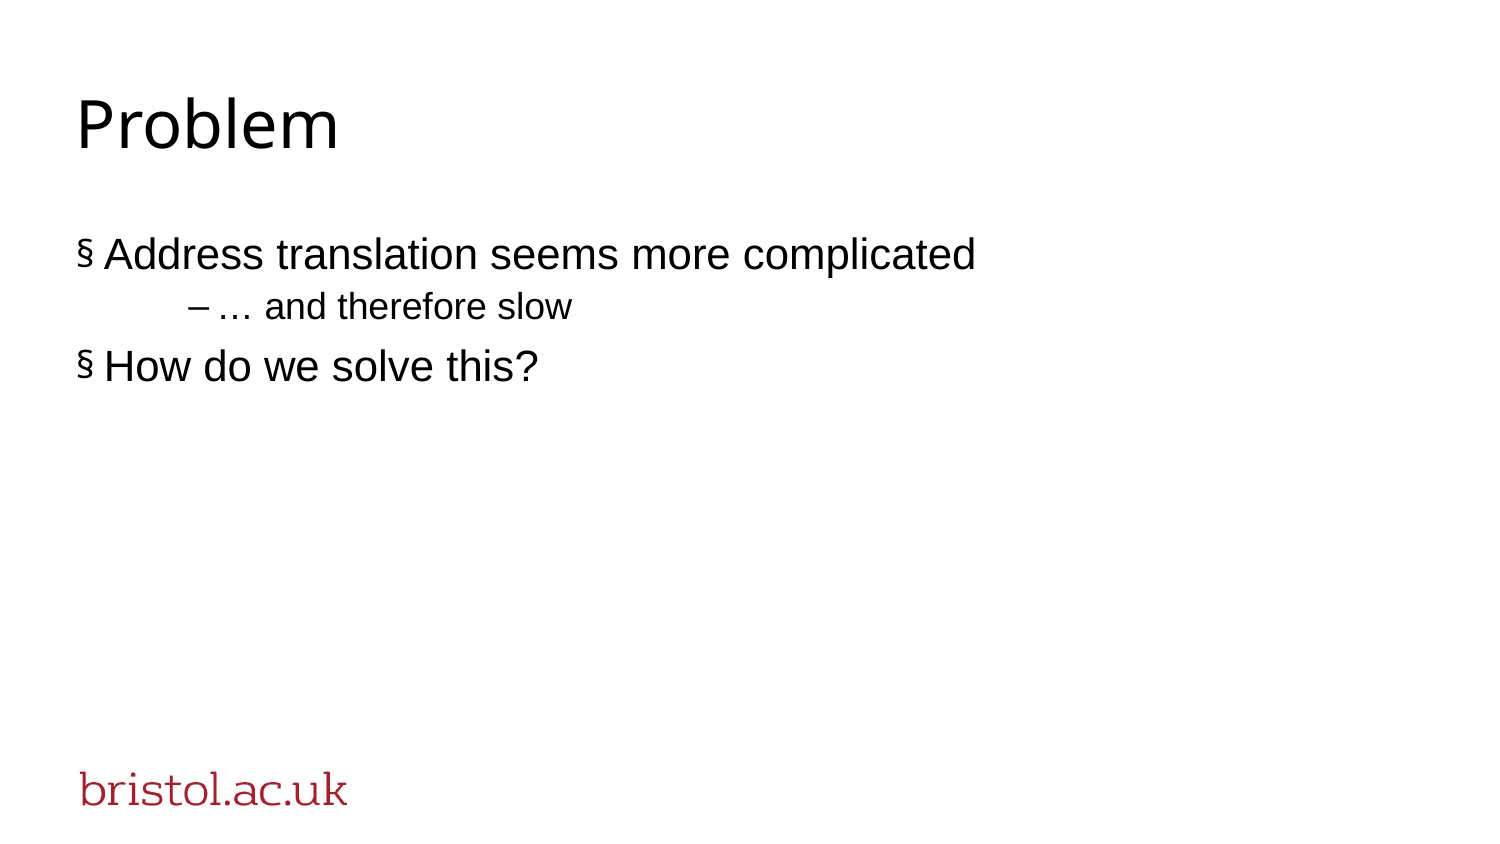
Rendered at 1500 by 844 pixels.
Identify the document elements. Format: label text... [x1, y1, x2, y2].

list Address translation seems more complicated … and therefore slow How do we solve this? [60, 224, 1440, 699]
title Problem [60, 44, 1440, 209]
